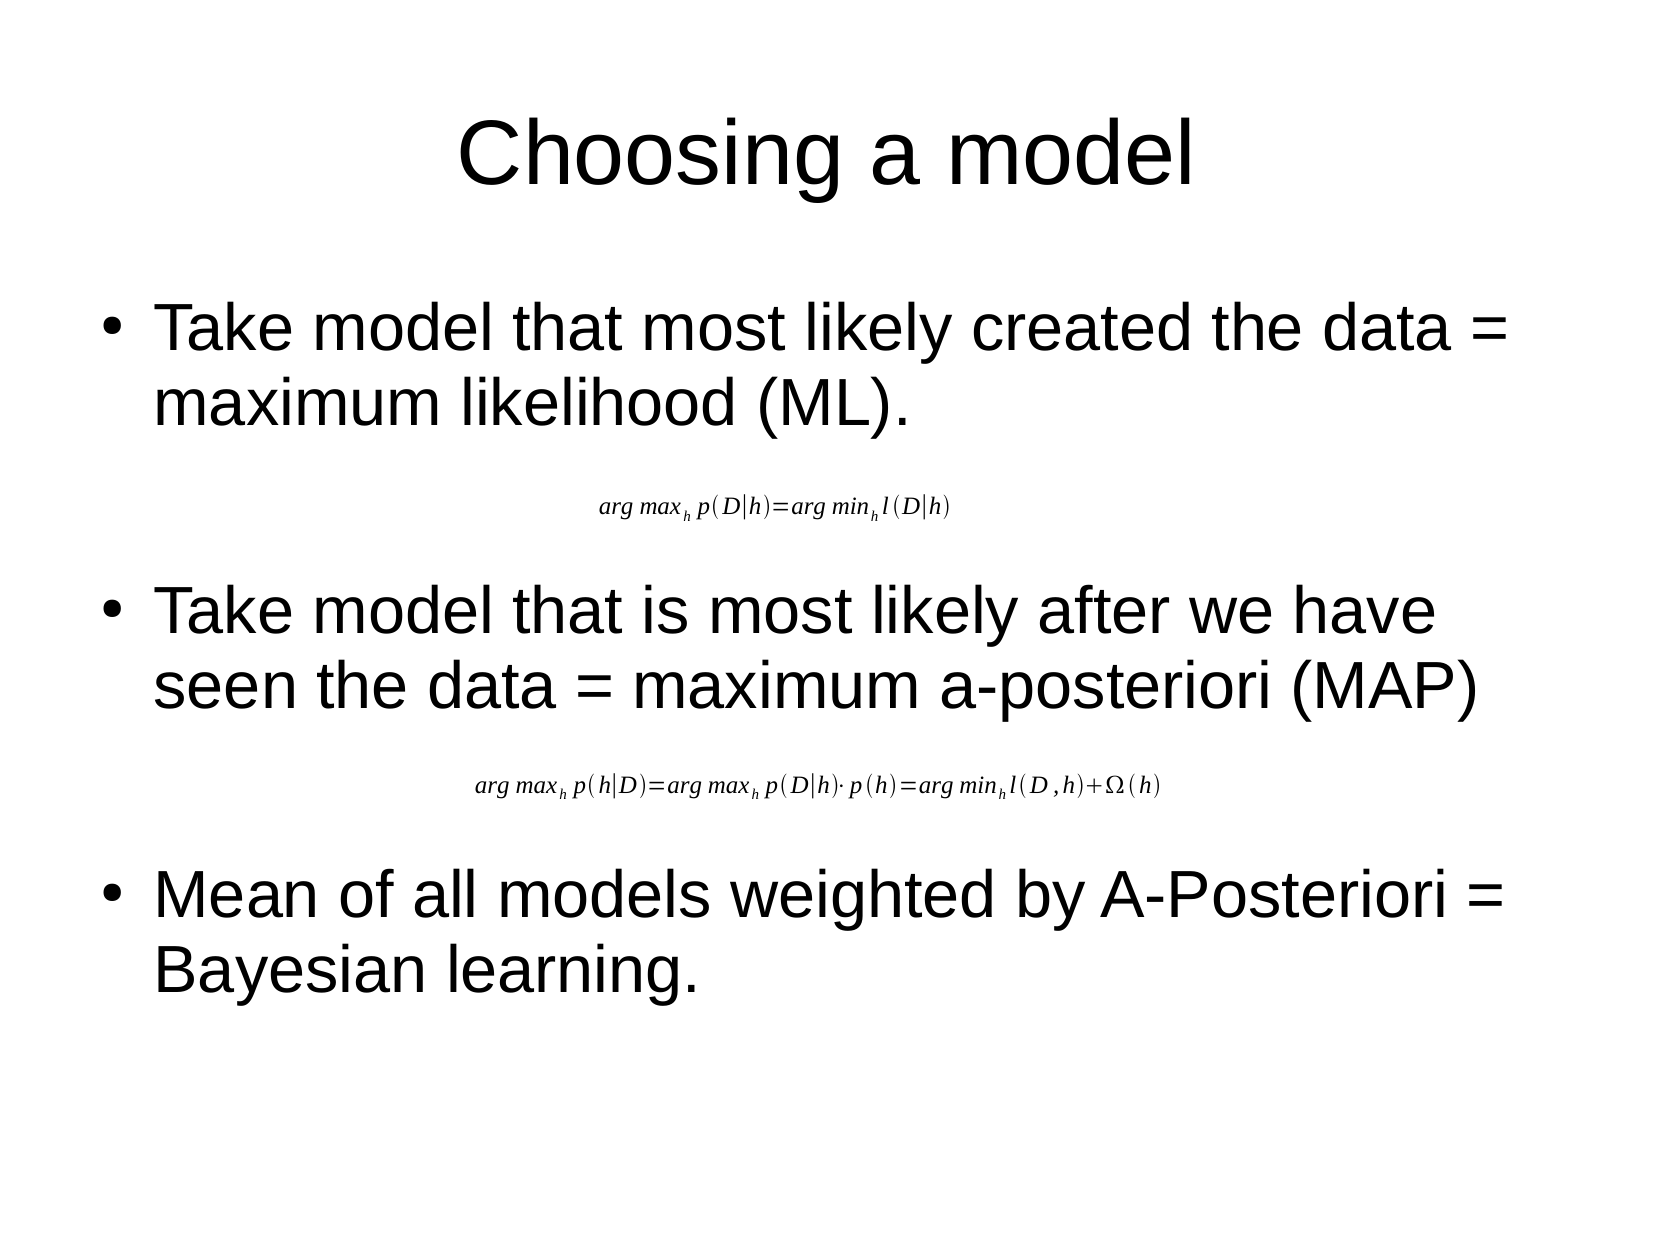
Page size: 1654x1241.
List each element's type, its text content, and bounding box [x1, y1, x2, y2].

list Take model that most likely created the data = maximum likelihood (ML). Take model that is most likely after we have seen the data = maximum a-posteriori (MAP) Mean of all models weighted by A-Posteriori = Bayesian learning. [82, 290, 1571, 1109]
chart [468, 771, 1167, 803]
title Choosing a model [82, 56, 1571, 250]
chart [592, 492, 957, 525]
